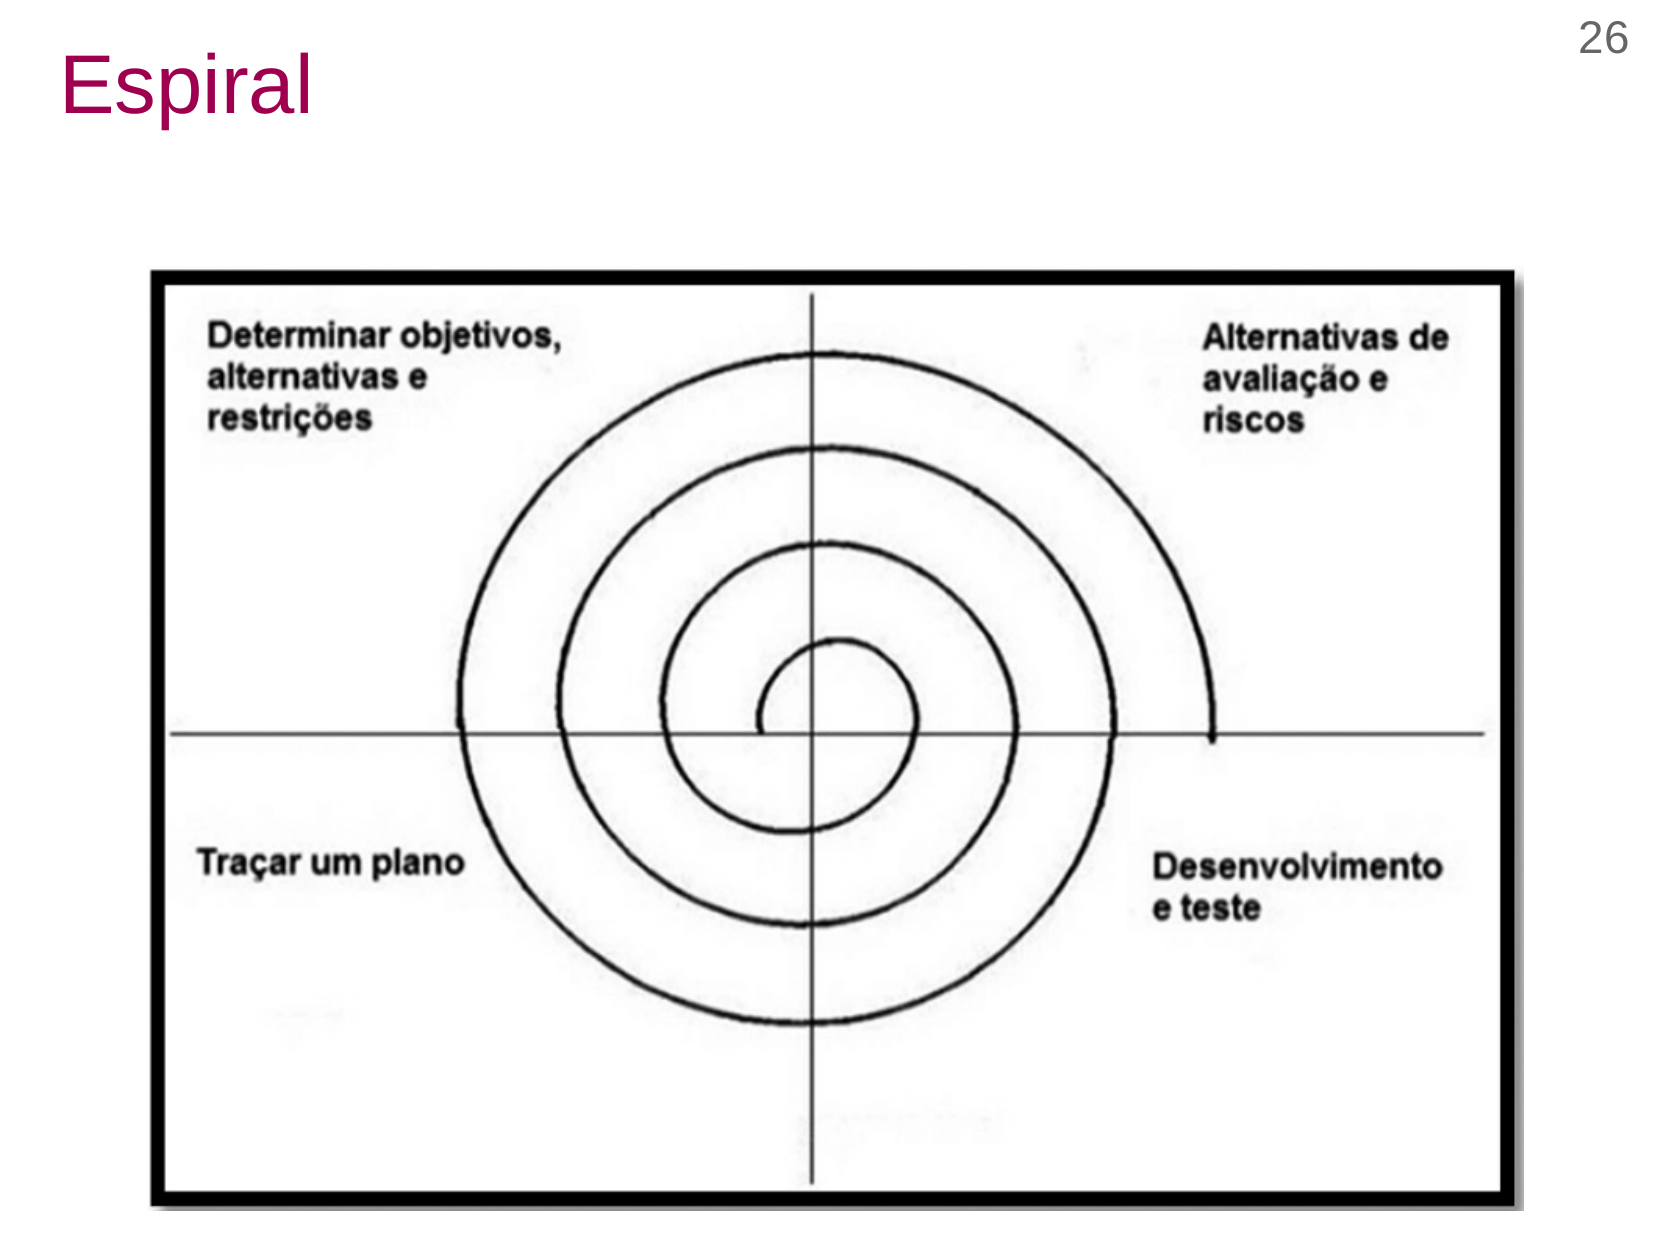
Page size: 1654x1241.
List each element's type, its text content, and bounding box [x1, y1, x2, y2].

title Espiral [59, 29, 1595, 148]
picture [147, 265, 1524, 1211]
